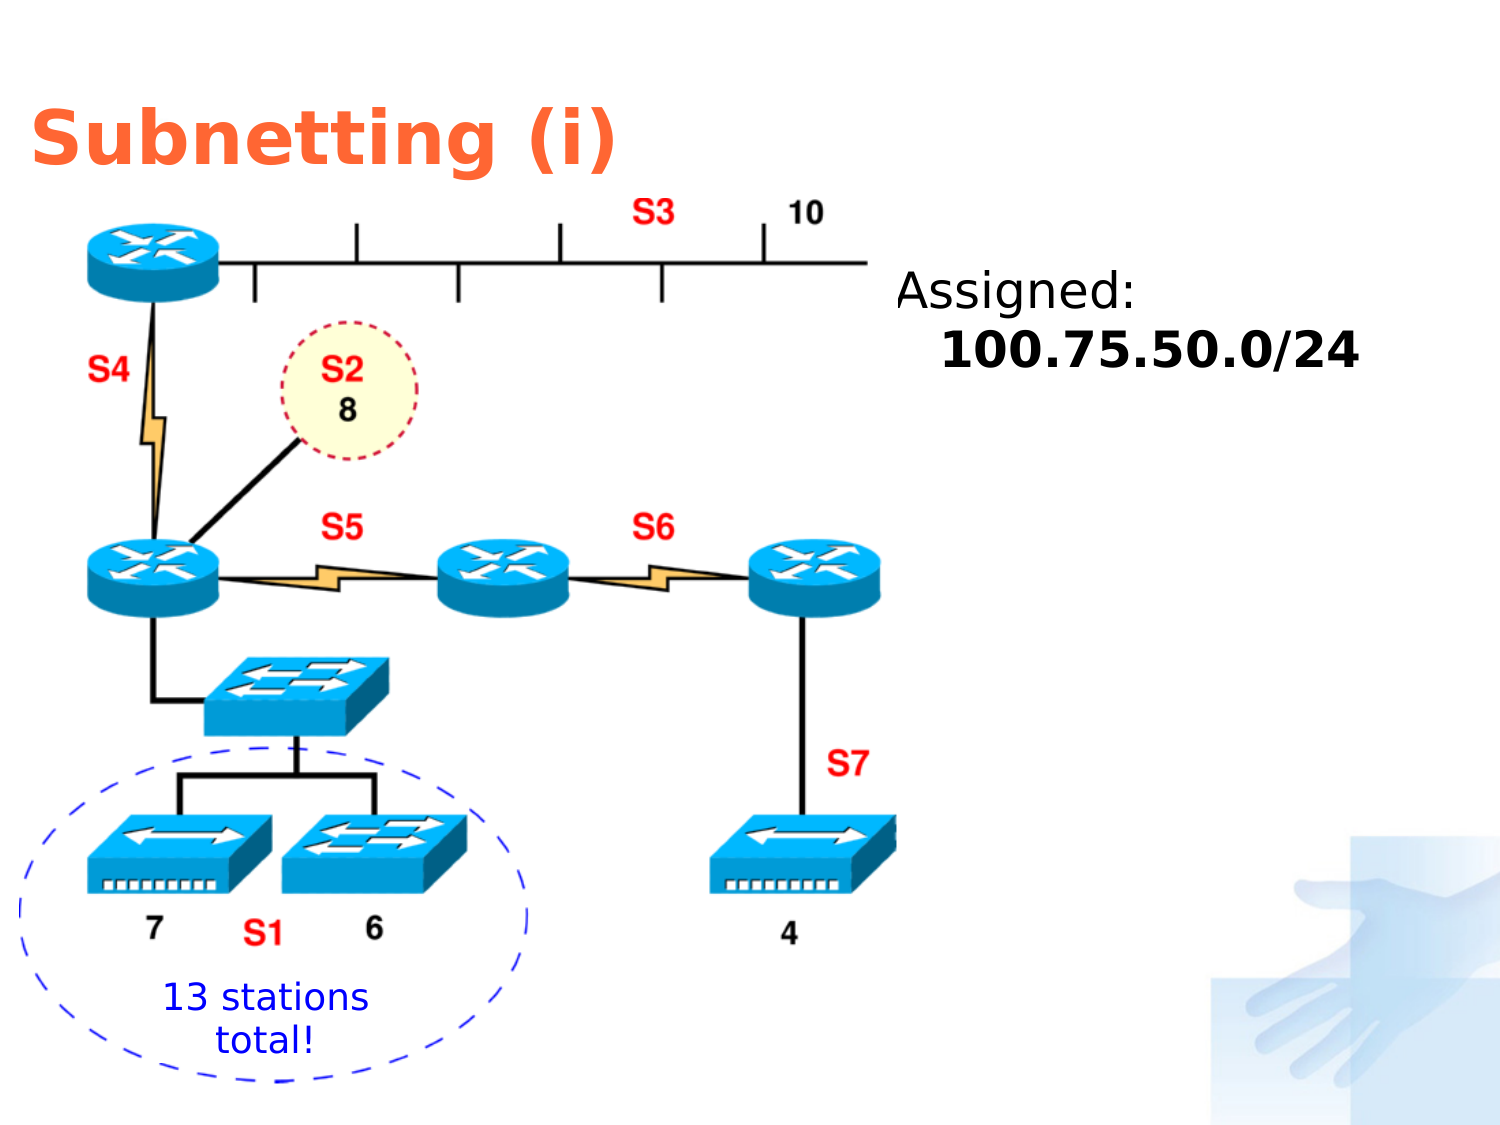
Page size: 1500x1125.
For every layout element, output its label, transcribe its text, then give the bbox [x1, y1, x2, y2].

text_box 13 stations total! [147, 974, 384, 1063]
picture [0, 0, 1500, 1125]
title Subnetting (i) [29, 21, 1477, 257]
list Assigned: 100.75.50.0/24 [894, 262, 1477, 1093]
